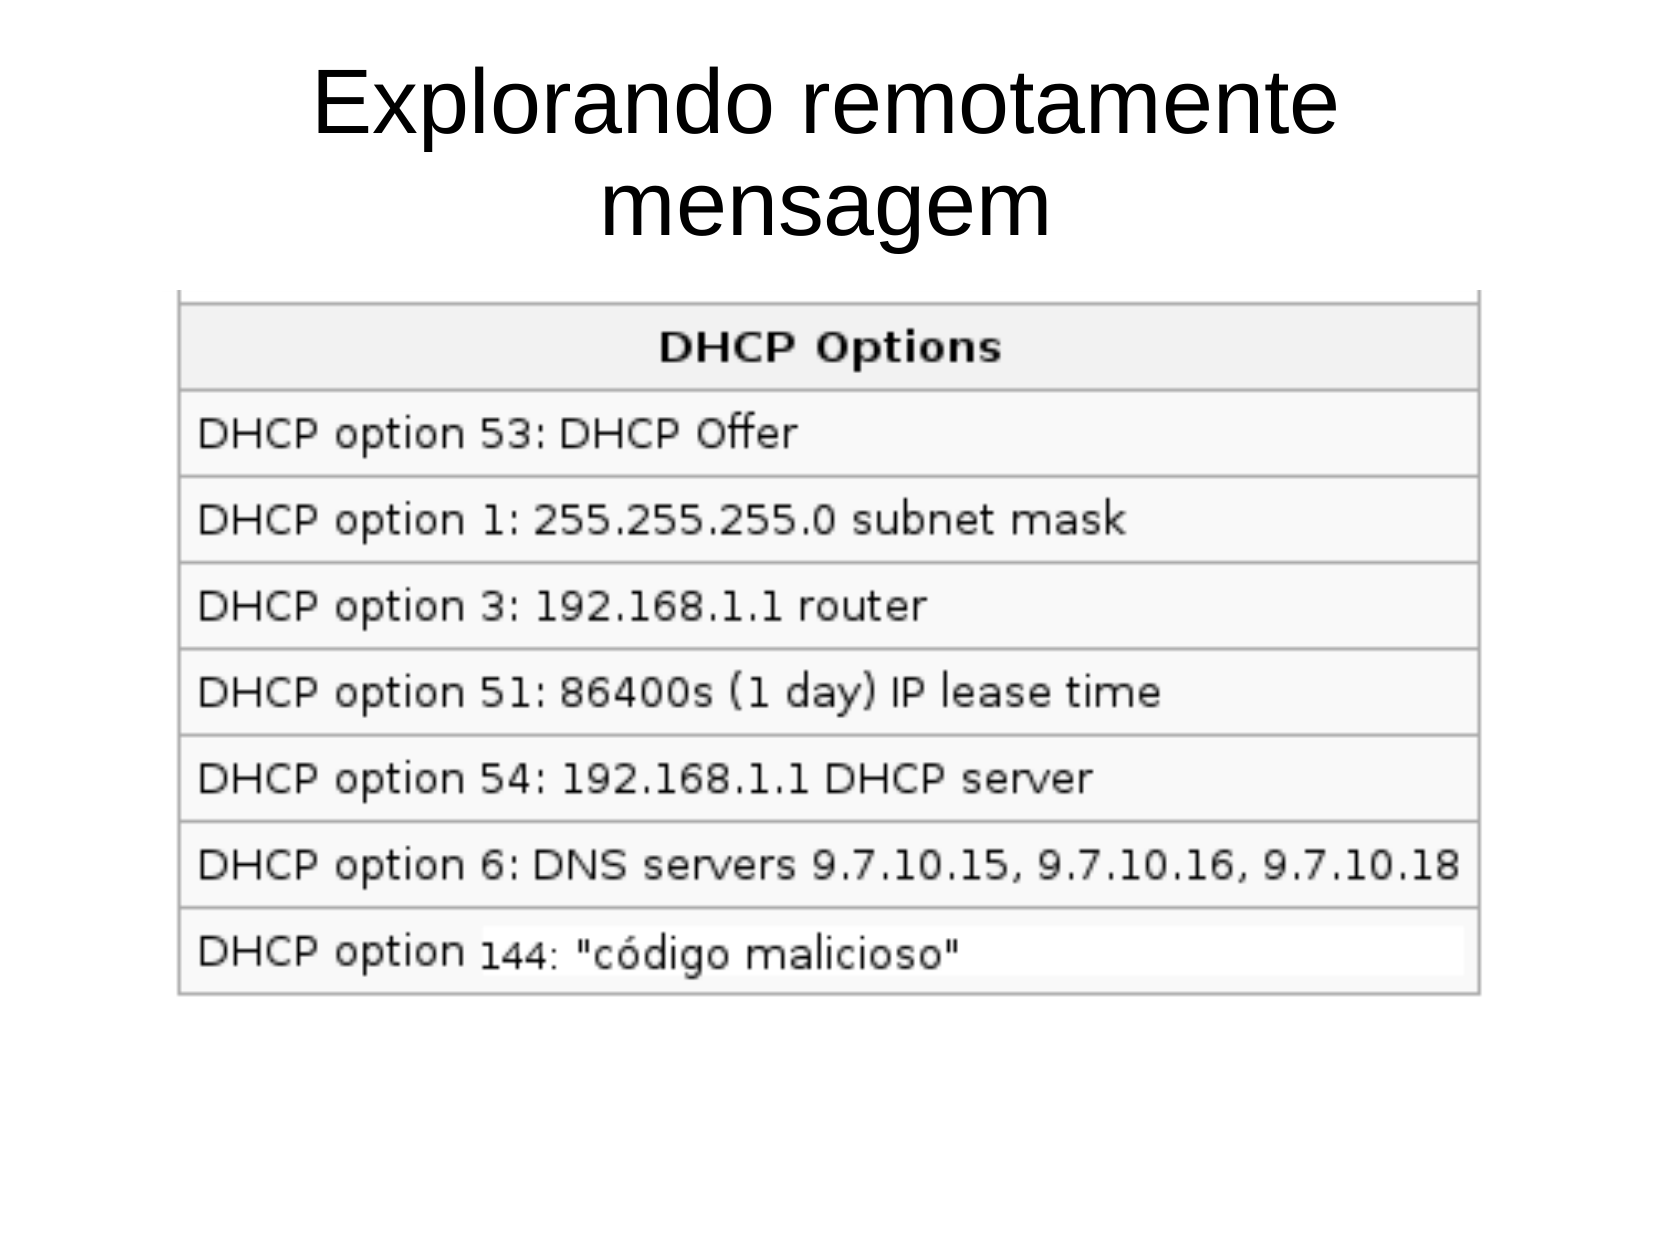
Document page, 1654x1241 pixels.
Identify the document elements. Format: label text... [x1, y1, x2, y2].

title Explorando remotamente mensagem [82, 49, 1571, 257]
picture [162, 290, 1492, 1010]
